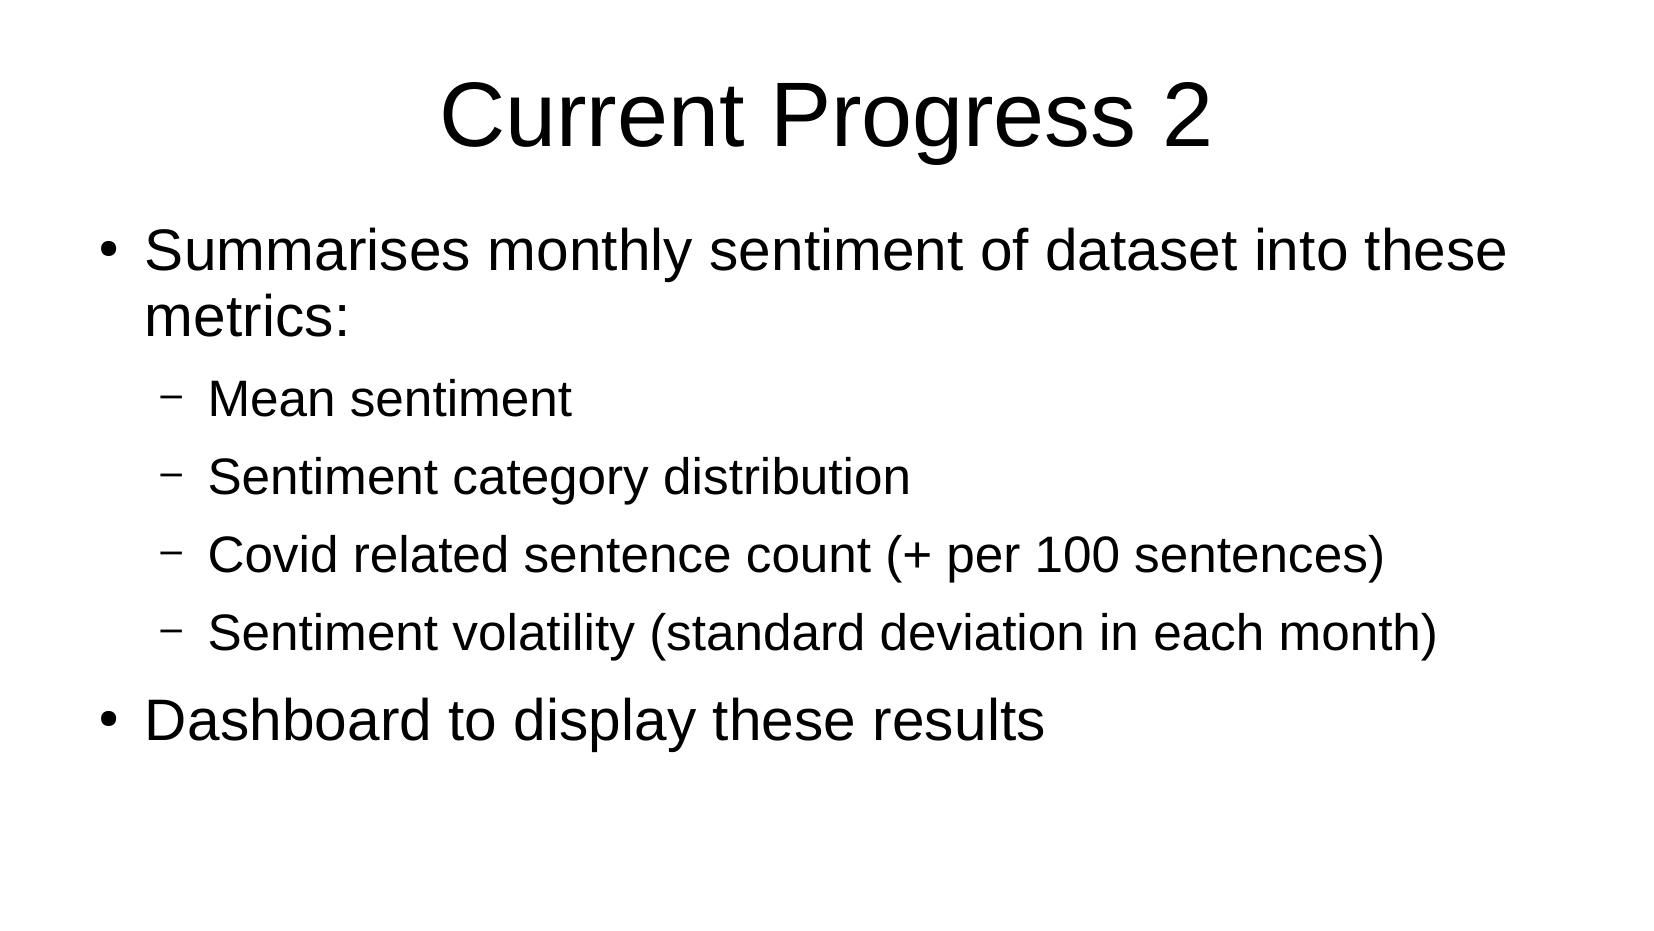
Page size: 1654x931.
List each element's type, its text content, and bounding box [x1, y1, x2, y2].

list Summarises monthly sentiment of dataset into these metrics: Mean sentiment Sentiment category distribution Covid related sentence count (+ per 100 sentences) Sentiment volatility (standard deviation in each month) Dashboard to display these results [82, 217, 1625, 758]
title Current Progress 2 [82, 37, 1571, 193]
